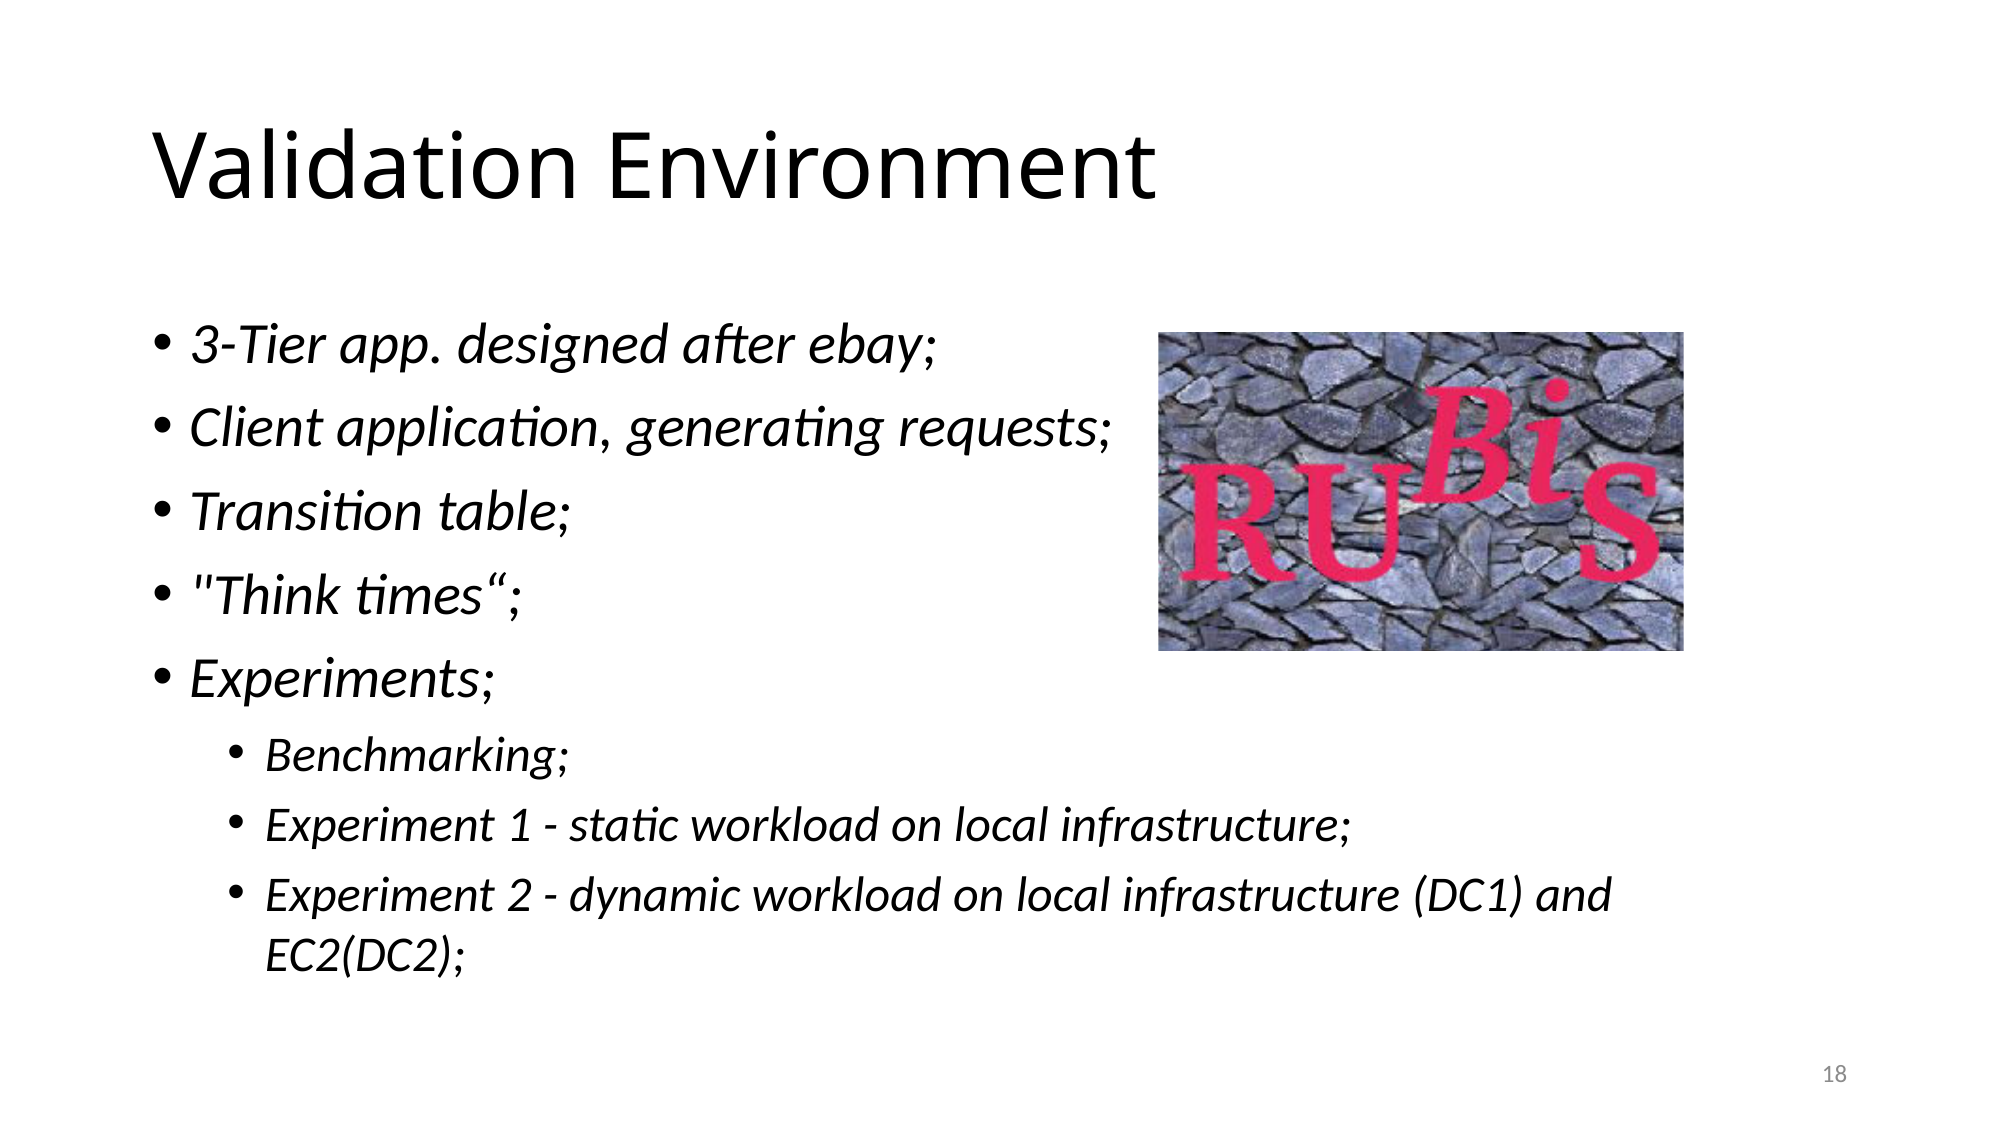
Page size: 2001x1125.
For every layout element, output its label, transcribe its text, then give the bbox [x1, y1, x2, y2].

slide_number <number> [1412, 1042, 1863, 1103]
title Validation Environment [137, 59, 1863, 278]
picture [1158, 332, 1684, 651]
list 3-Tier app. designed after ebay; Client application, generating requests; Transition table; "Think times“; Experiments; Benchmarking; Experiment 1 - static workload on local infrastructure; Experiment 2 - dynamic workload on local infrastructure (DC1) and EC2(DC2); [137, 305, 1682, 1020]
